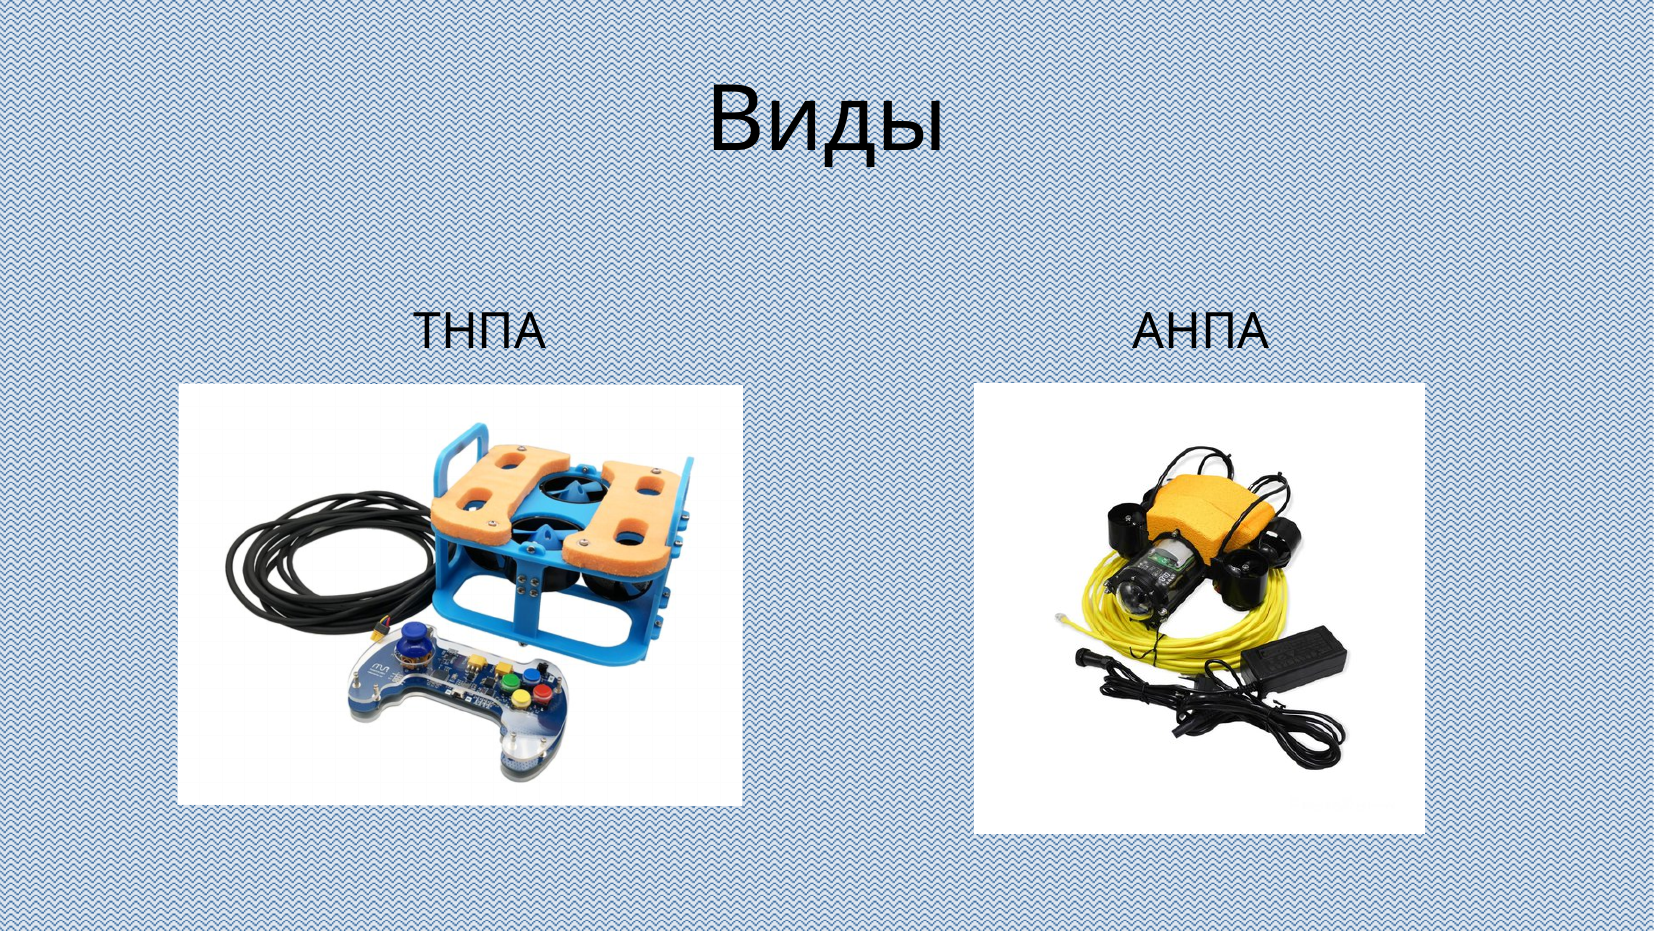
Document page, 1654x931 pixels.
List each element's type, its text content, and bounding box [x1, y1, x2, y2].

title Виды [82, 37, 1571, 193]
text_box АНПА [1132, 295, 1276, 354]
text_box ТНПА [413, 295, 554, 354]
picture [0, 0, 1654, 931]
